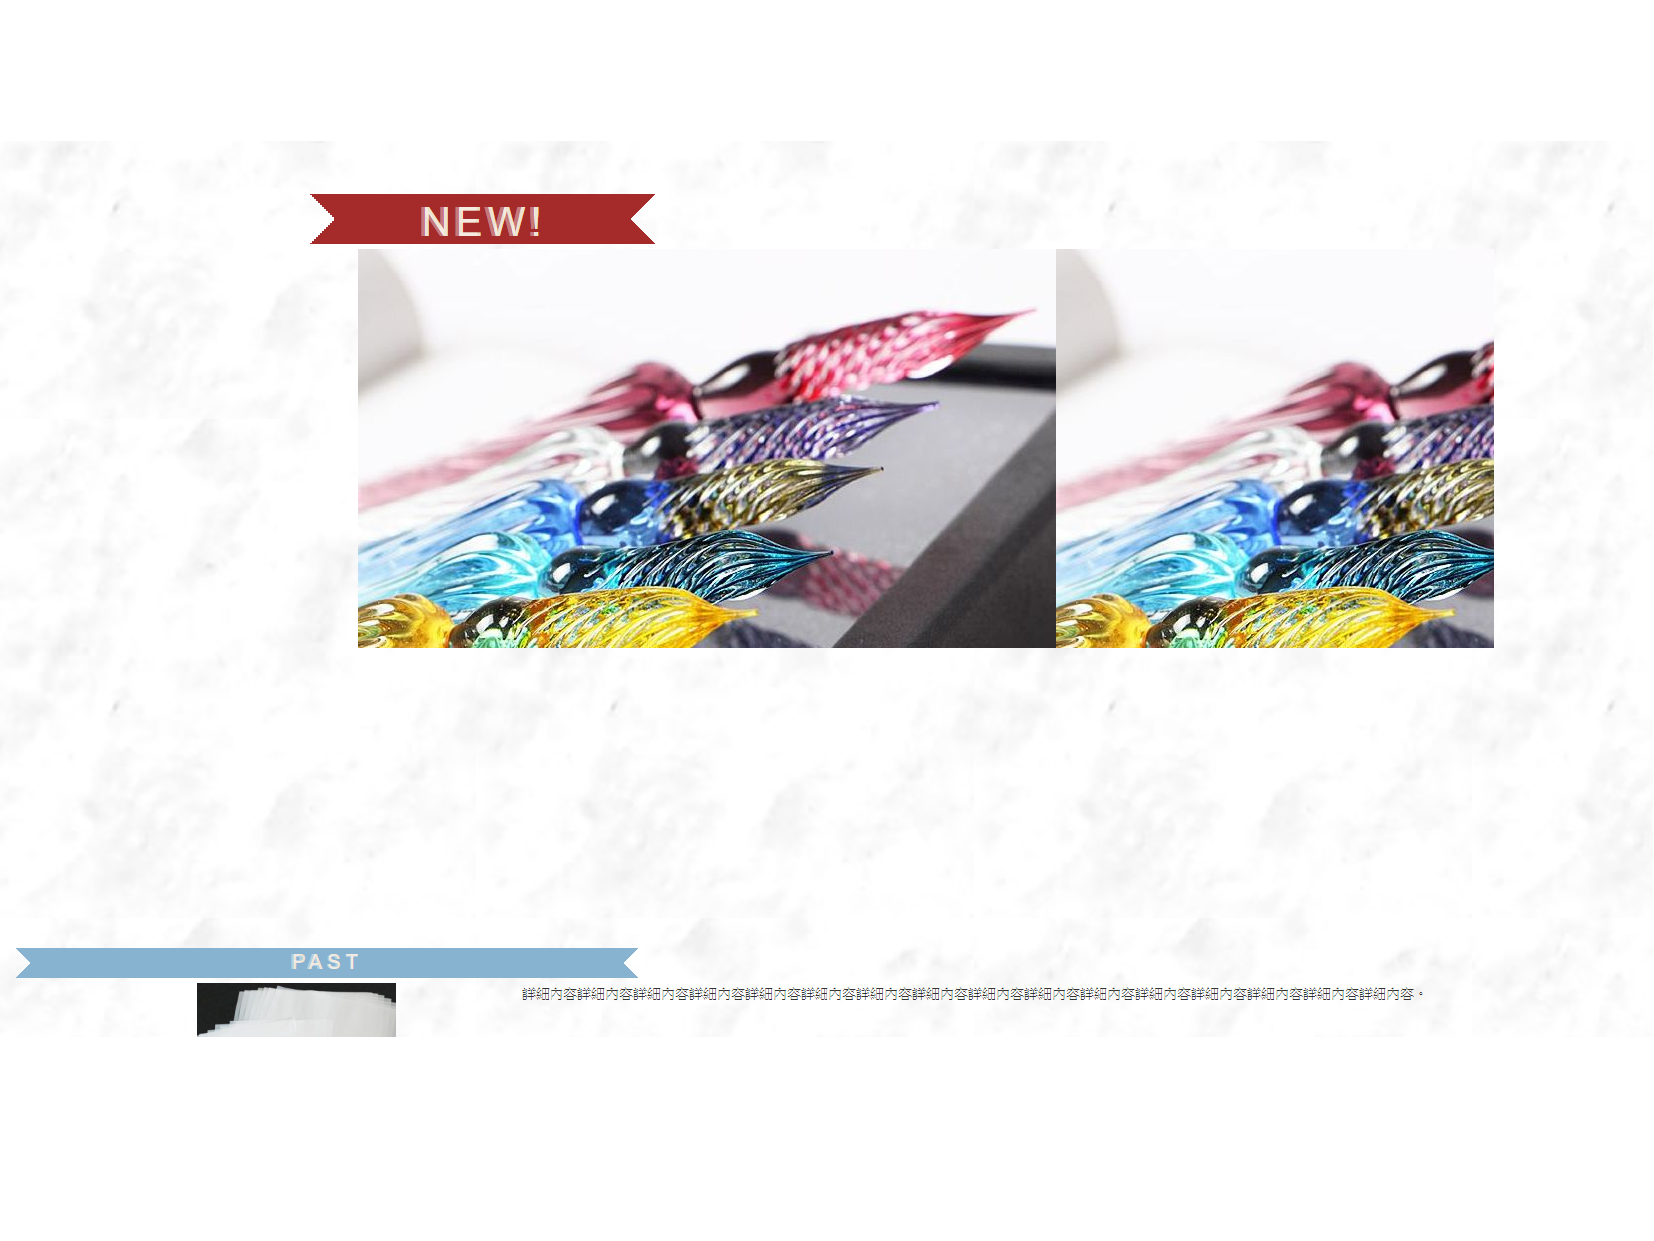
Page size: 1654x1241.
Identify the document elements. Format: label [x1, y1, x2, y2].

picture [0, 141, 1654, 1037]
